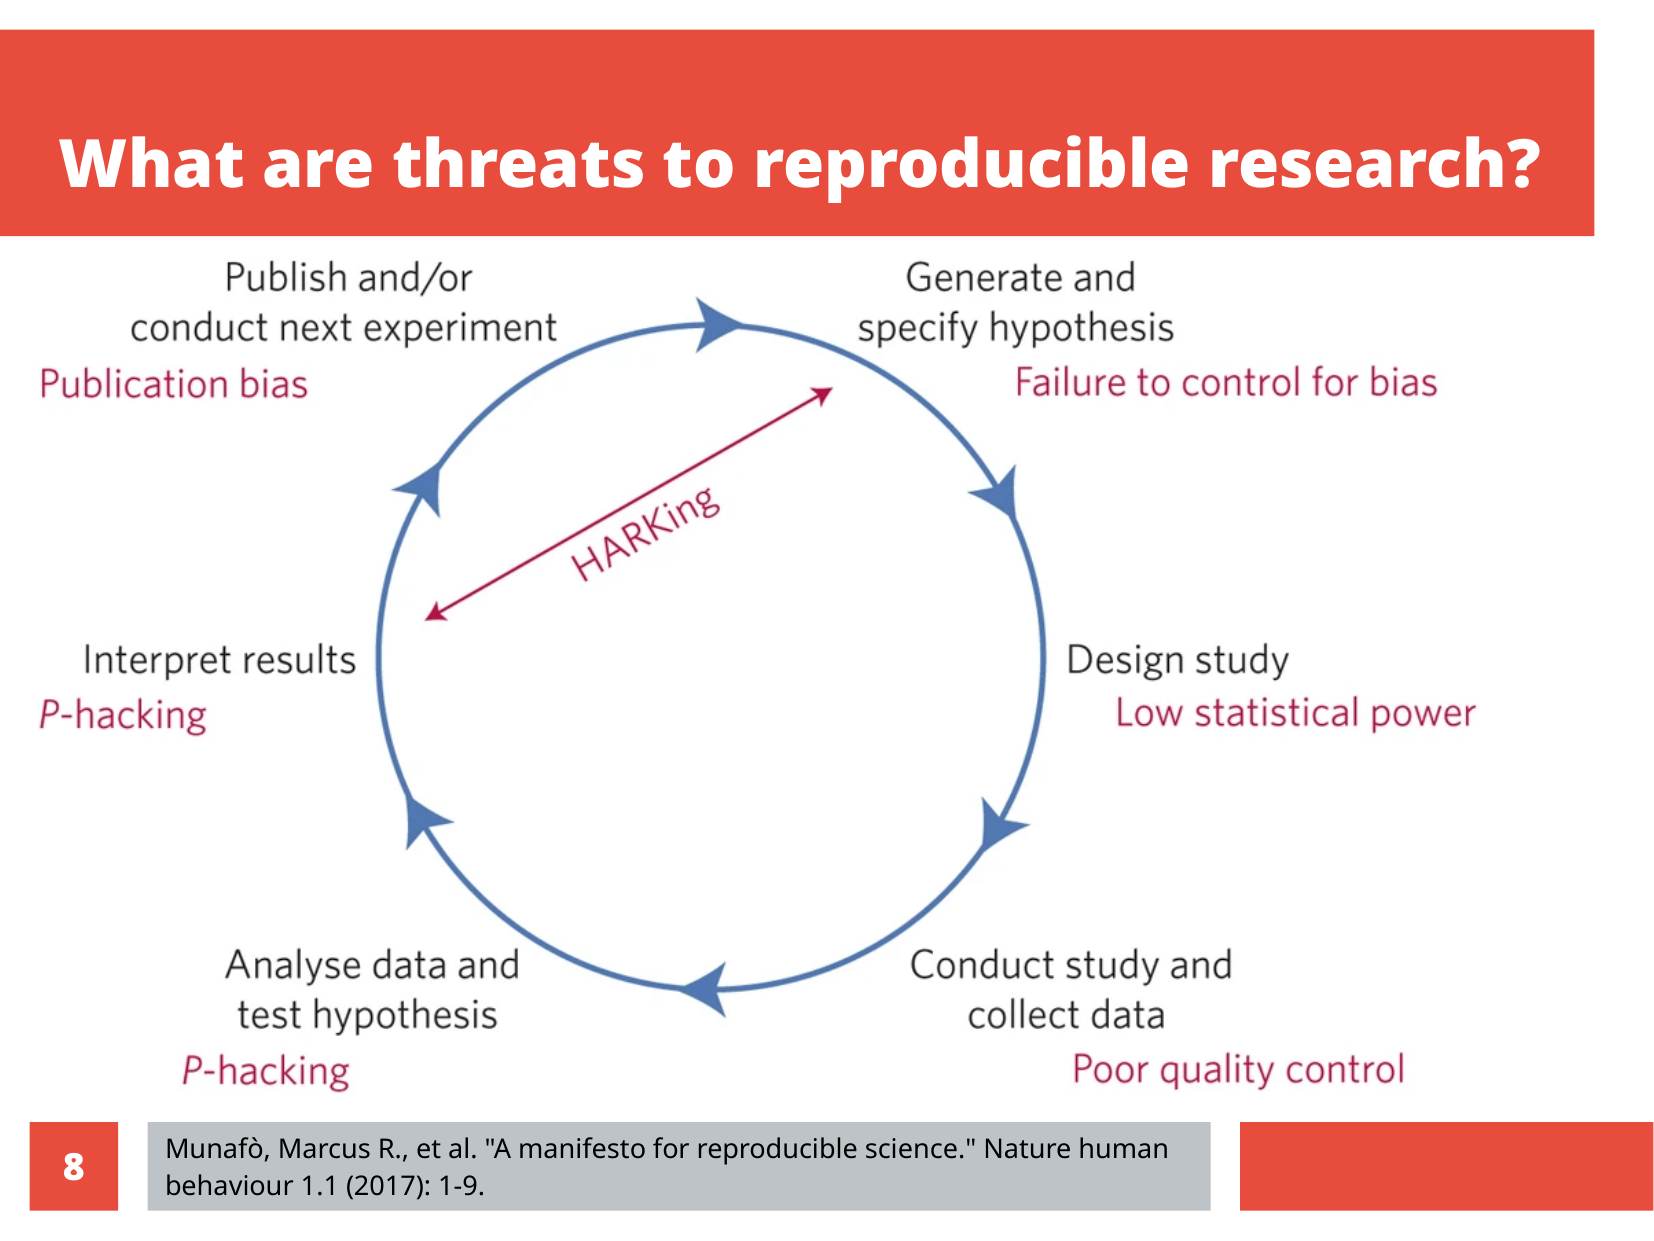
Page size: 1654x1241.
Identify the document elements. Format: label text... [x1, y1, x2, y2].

text_box Munafò, Marcus R., et al. "A manifesto for reproducible science." Nature human behaviour 1.1 (2017): 1-9. [150, 1122, 1186, 1201]
picture [37, 257, 1480, 1096]
title What are threats to reproducible research? [59, 59, 1595, 207]
